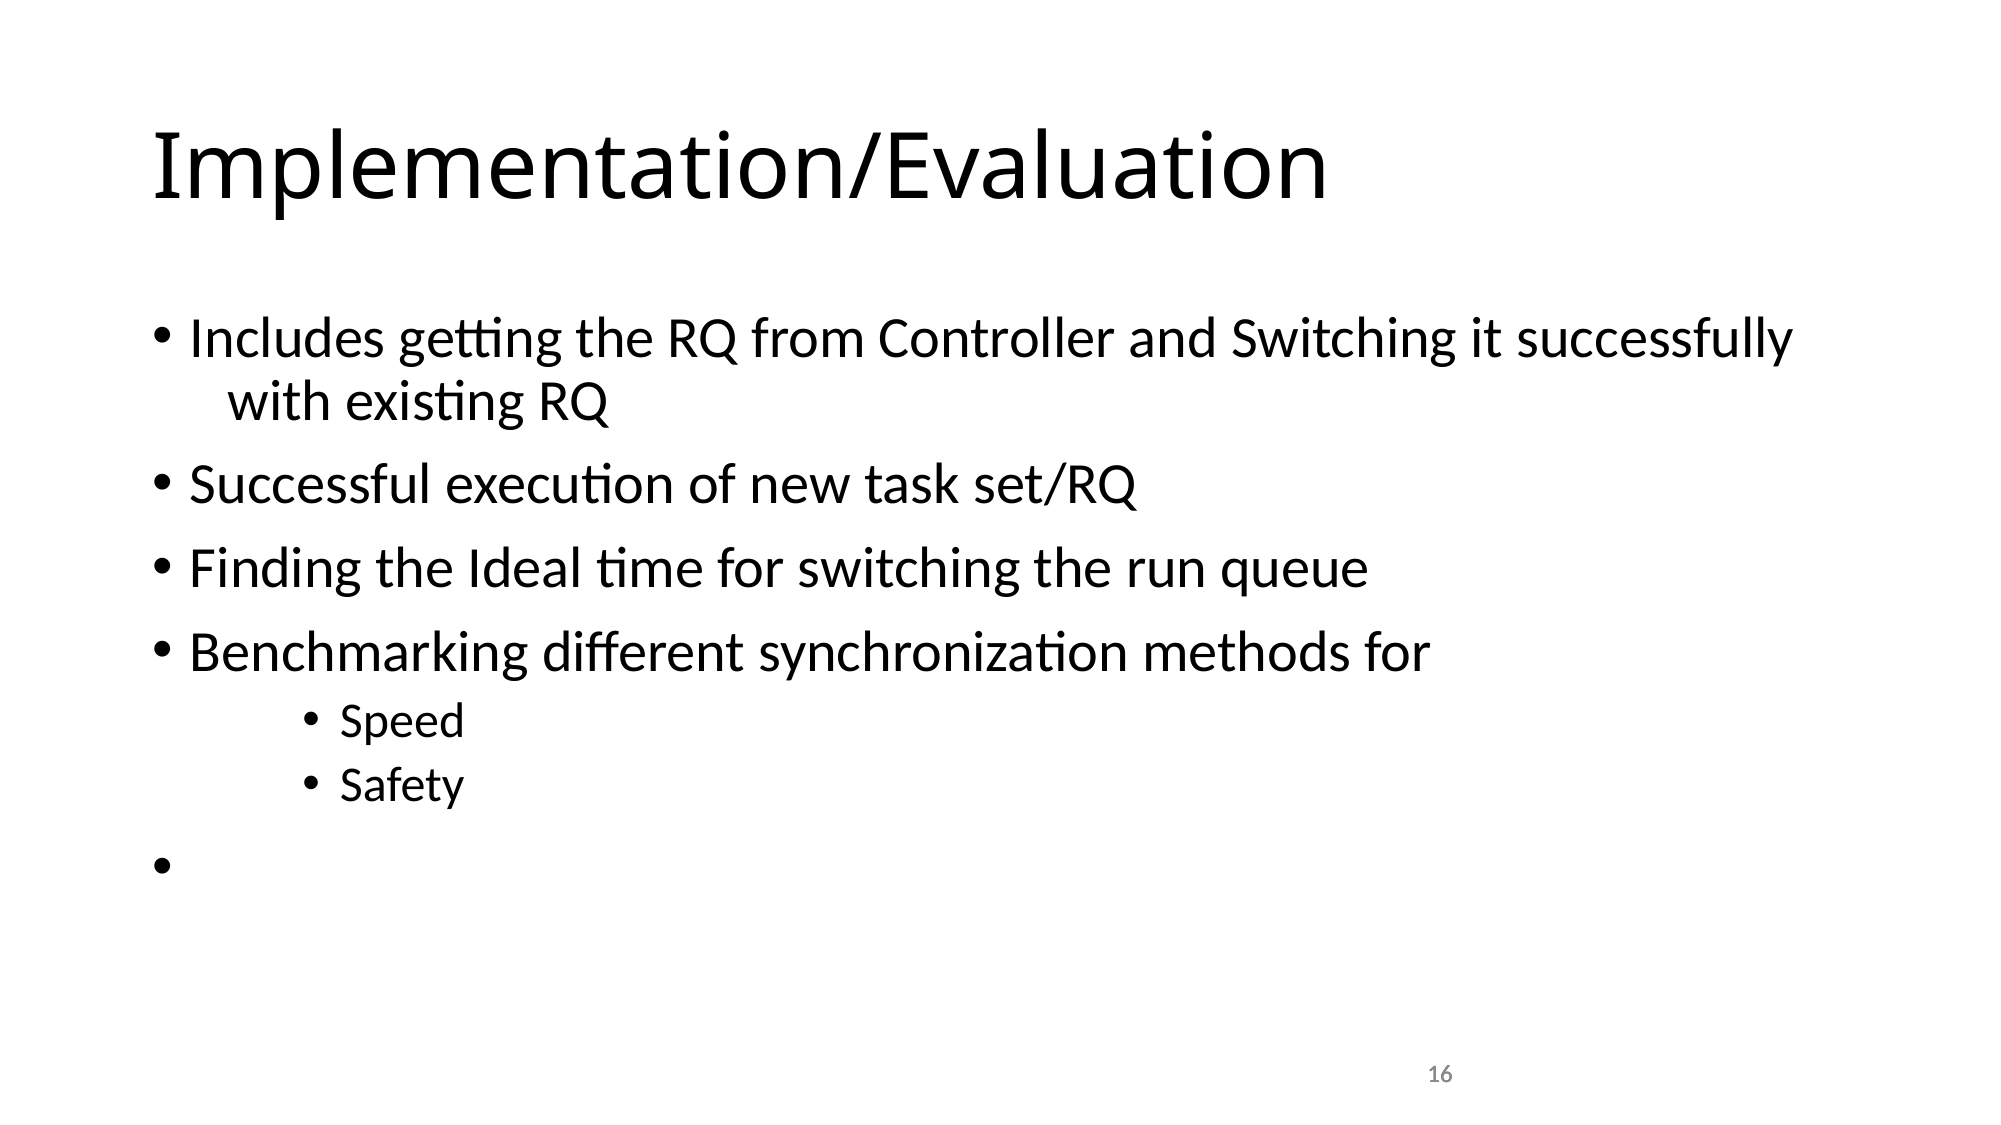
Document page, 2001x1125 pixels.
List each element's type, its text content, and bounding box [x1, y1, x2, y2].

title Implementation/Evaluation [137, 59, 1863, 278]
text_box [1412, 1042, 1863, 1103]
list Includes getting the RQ from Controller and Switching it successfully with existing RQ Successful execution of new task set/RQ Finding the Ideal time for switching the run queue Benchmarking different synchronization methods for Speed Safety [137, 299, 1863, 1014]
